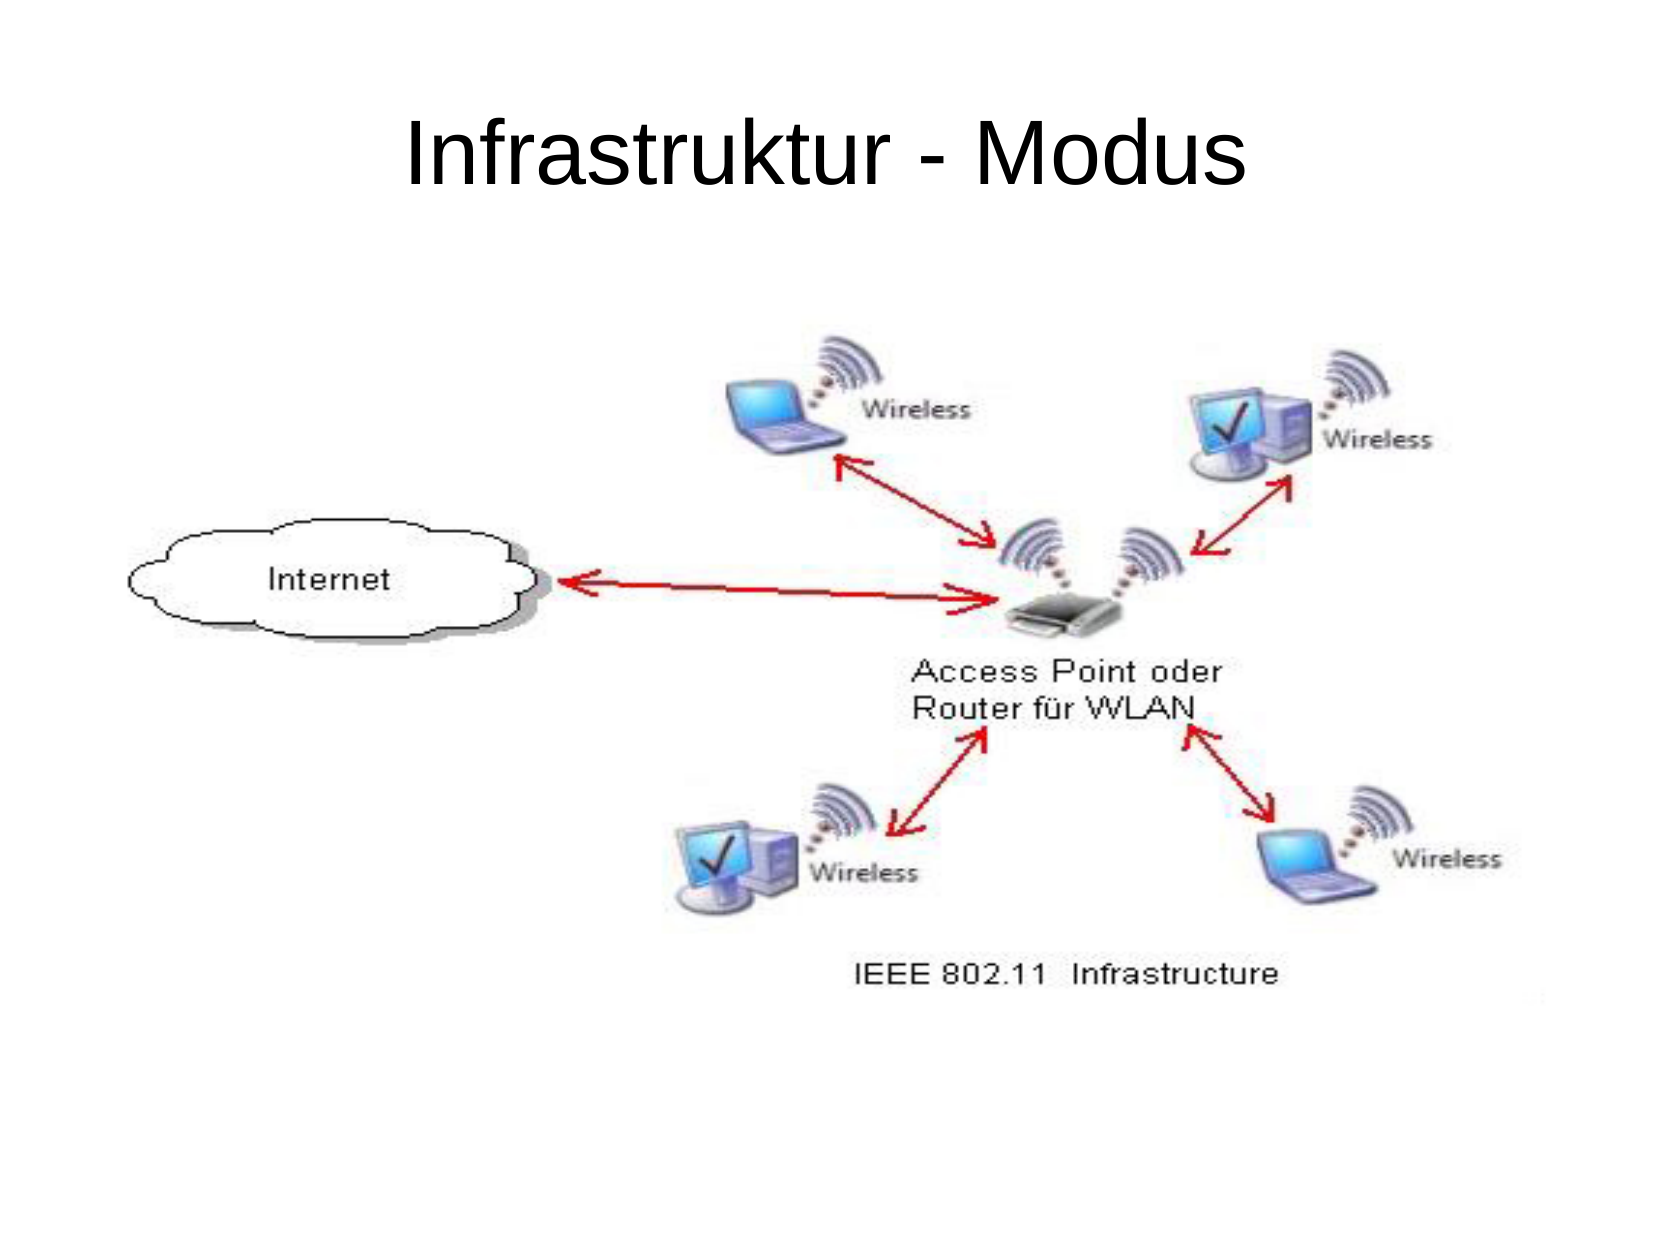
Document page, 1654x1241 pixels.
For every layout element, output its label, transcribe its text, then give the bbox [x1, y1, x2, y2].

title Infrastruktur - Modus [82, 49, 1571, 257]
picture [106, 307, 1548, 1010]
